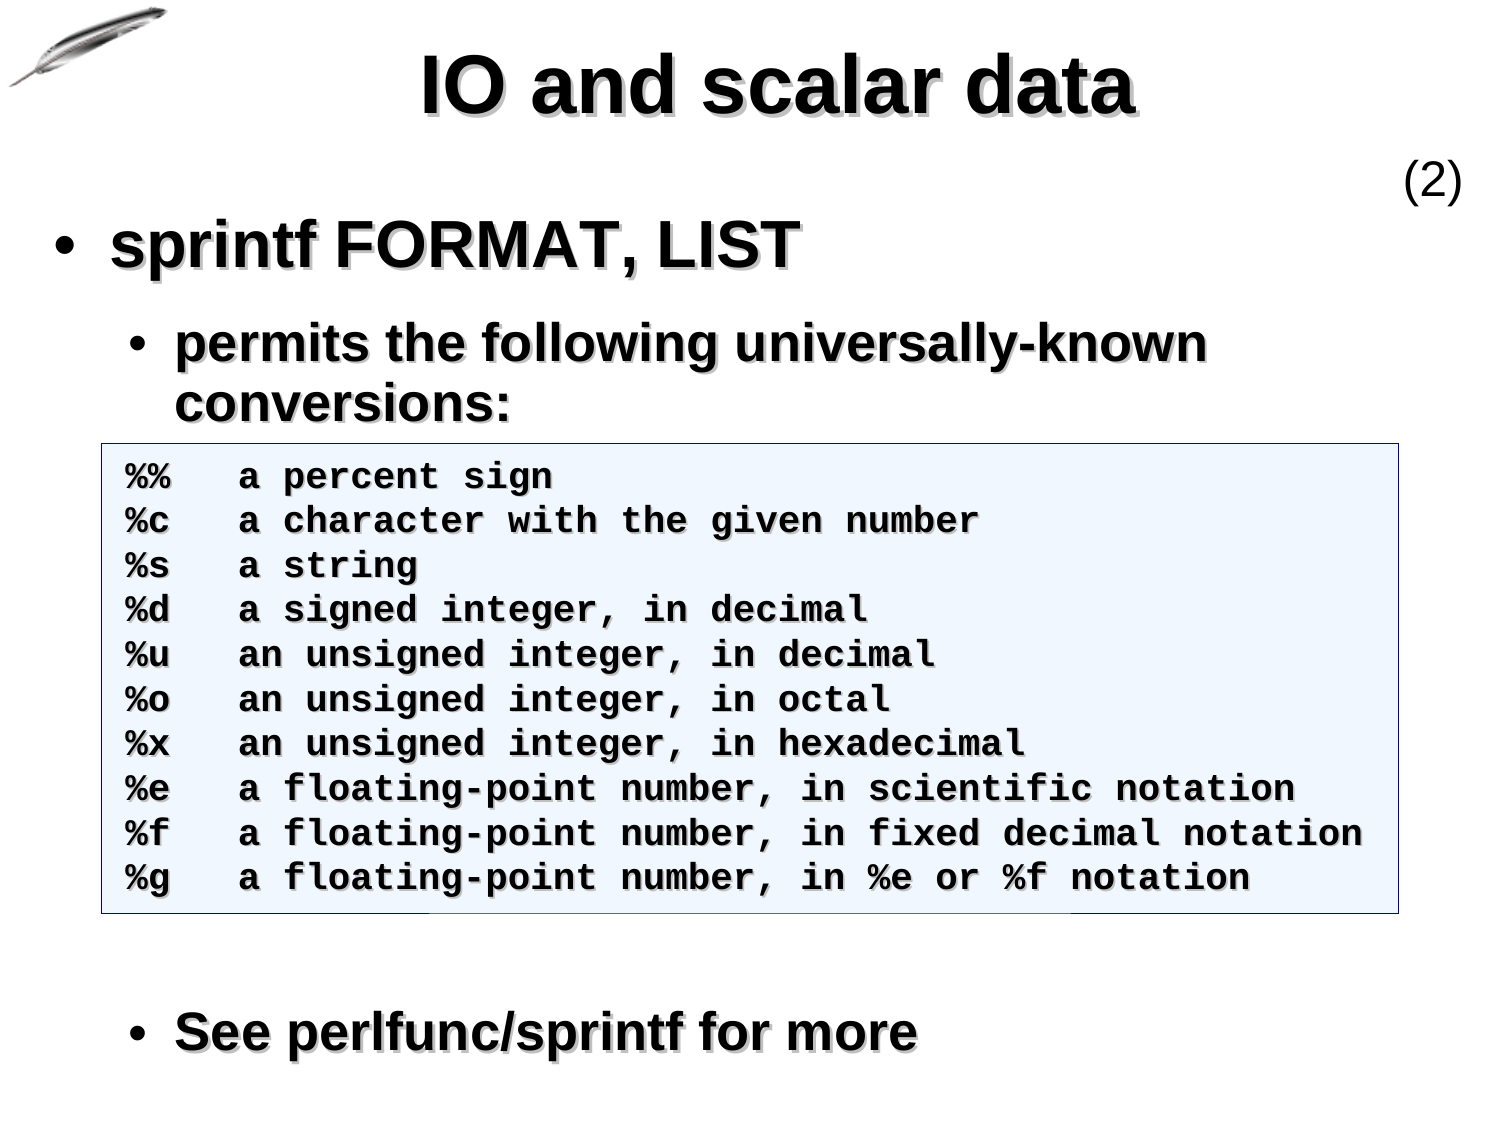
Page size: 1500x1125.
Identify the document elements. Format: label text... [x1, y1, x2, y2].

text_box %% a percent sign %c a character with the given number %s a string %d a signed integer, in decimal %u an unsigned integer, in decimal %o an unsigned integer, in octal %x an unsigned integer, in hexadecimal %e a floating-point number, in scientific notation %f a floating-point number, in fixed decimal notation %g a floating-point number, in %e or %f notation [101, 442, 1399, 913]
text_box (2) [1387, 141, 1479, 213]
picture [5, 5, 173, 89]
list sprintf FORMAT, LIST permits the following universally-known conversions: See perlfunc/sprintf for more [53, 207, 1447, 1084]
title IO and scalar data [419, 0, 1459, 179]
